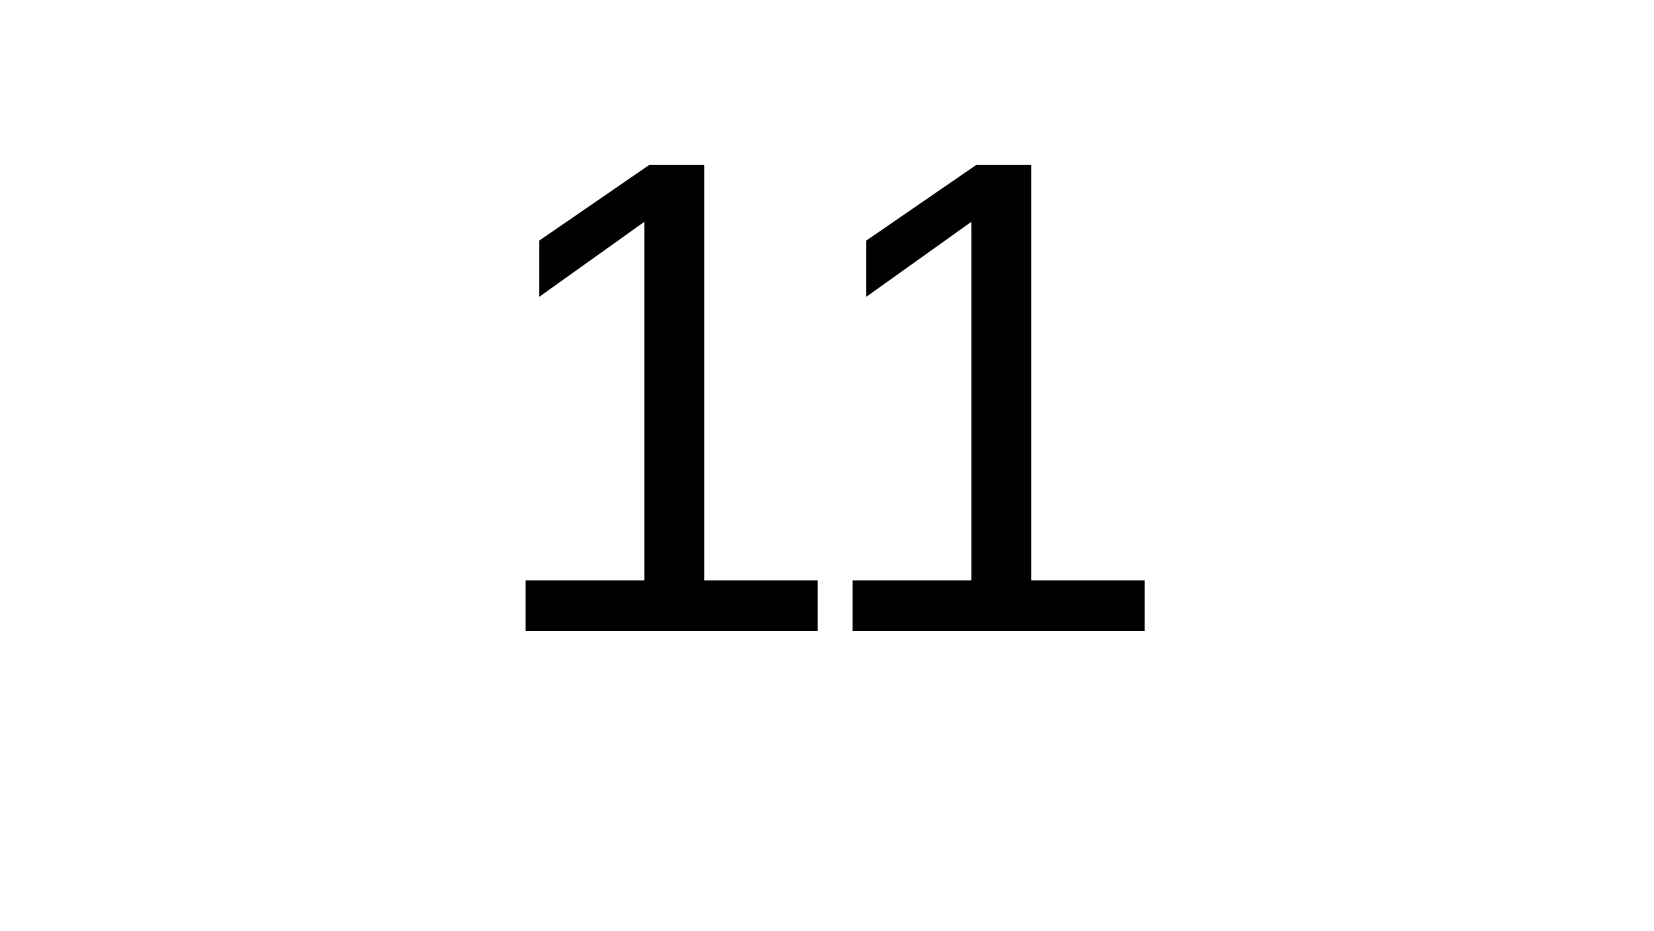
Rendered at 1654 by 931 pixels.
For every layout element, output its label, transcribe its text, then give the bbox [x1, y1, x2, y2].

subtitle 11 [82, 18, 1571, 776]
